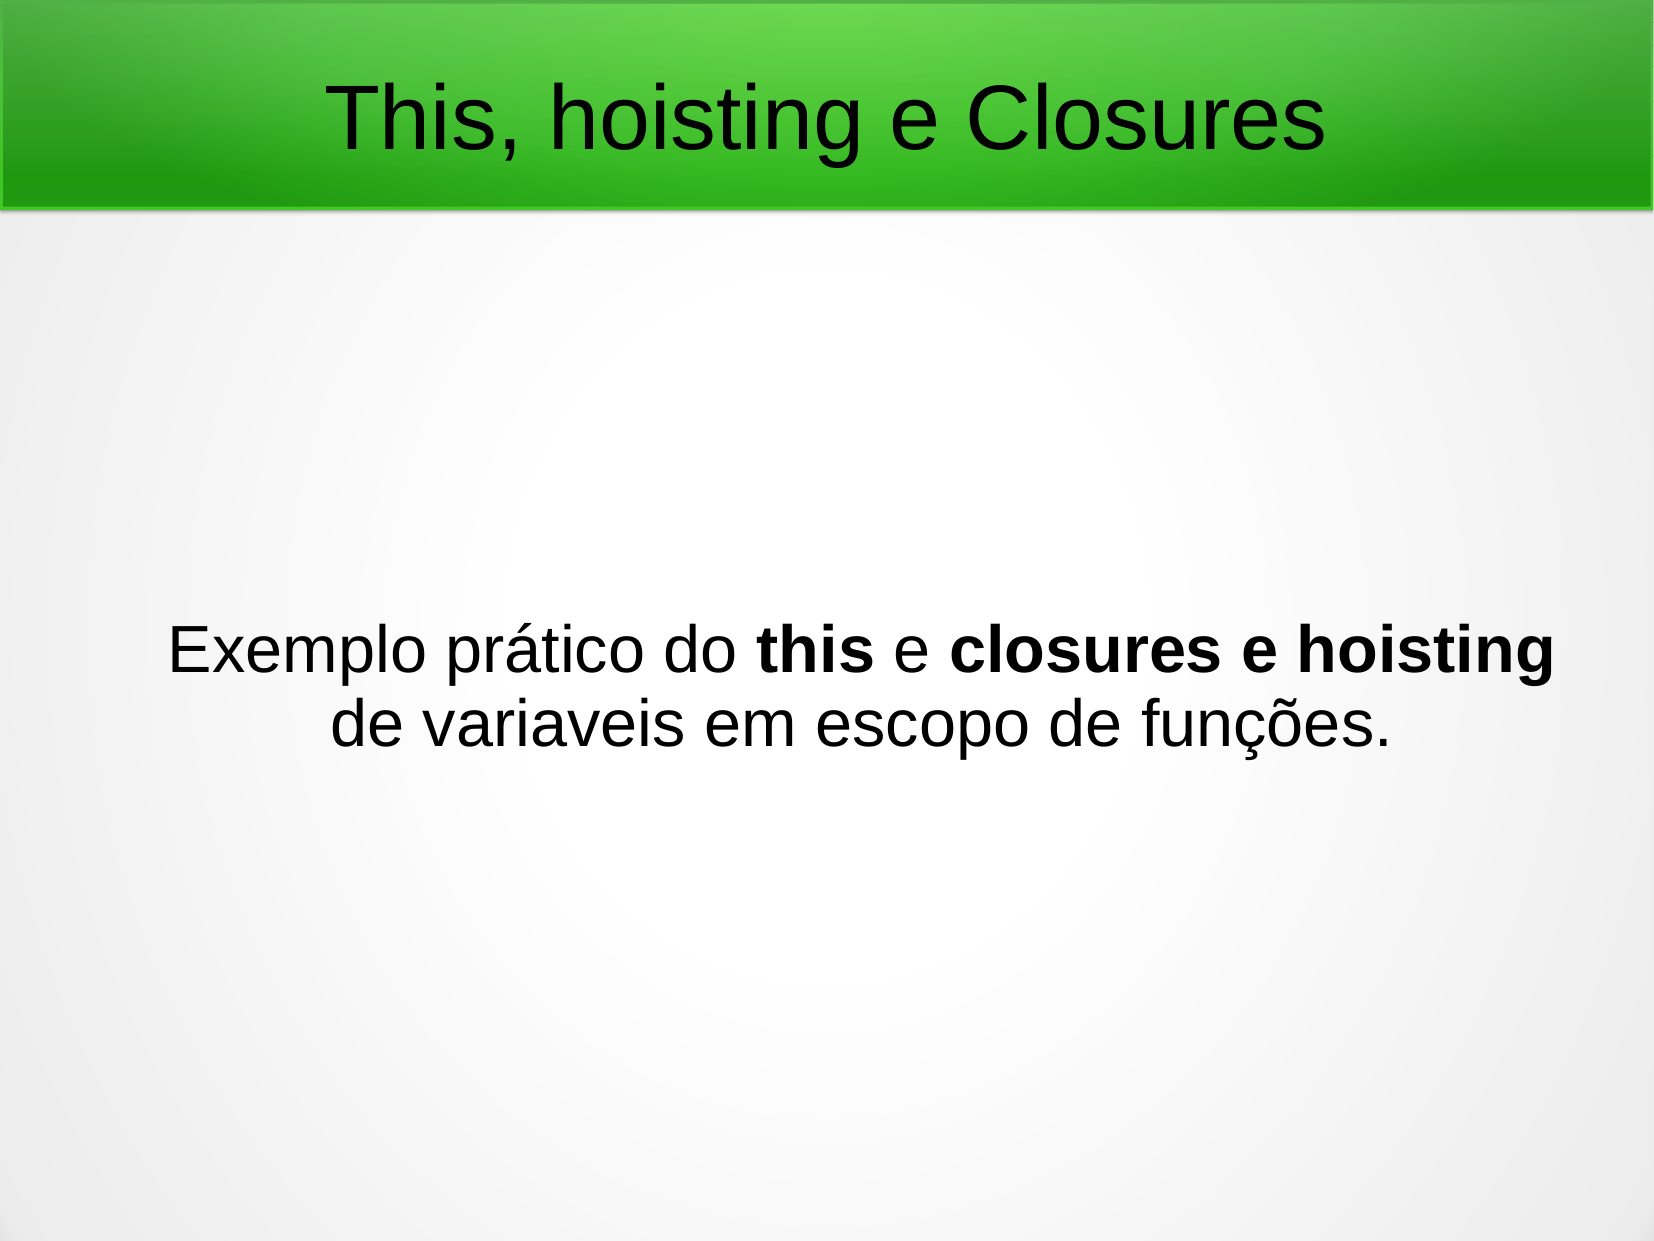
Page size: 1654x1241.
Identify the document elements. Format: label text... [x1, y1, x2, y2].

list Exemplo prático do this e closures e hoisting de variaveis em escopo de funções. [82, 299, 1571, 1019]
title This, hoisting e Closures [82, 47, 1571, 189]
